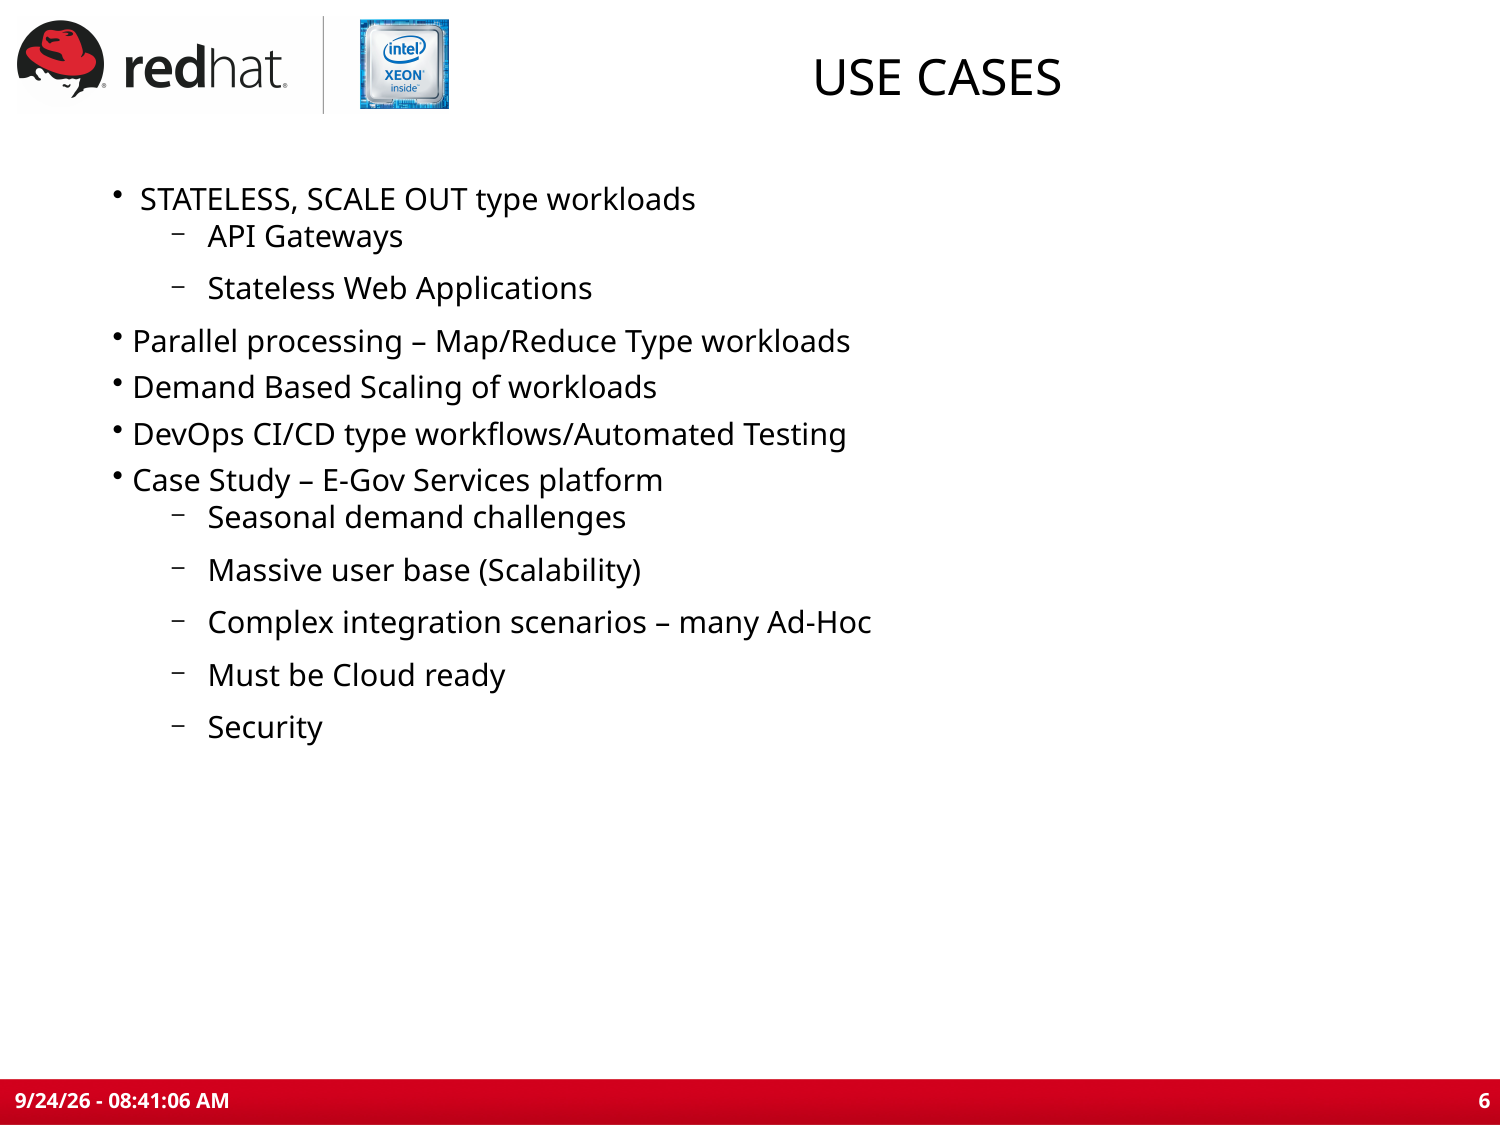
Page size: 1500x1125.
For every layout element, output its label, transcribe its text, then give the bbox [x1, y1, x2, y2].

title USE CASES [112, 0, 1388, 105]
picture [17, 16, 449, 114]
list STATELESS, SCALE OUT type workloads API Gateways Stateless Web Applications Parallel processing – Map/Reduce Type workloads Demand Based Scaling of workloads DevOps CI/CD type workflows/Automated Testing Case Study – E-Gov Services platform Seasonal demand challenges Massive user base (Scalability) Complex integration scenarios – many Ad-Hoc Must be Cloud ready Security [112, 179, 1396, 751]
picture [0, 1079, 1500, 1125]
